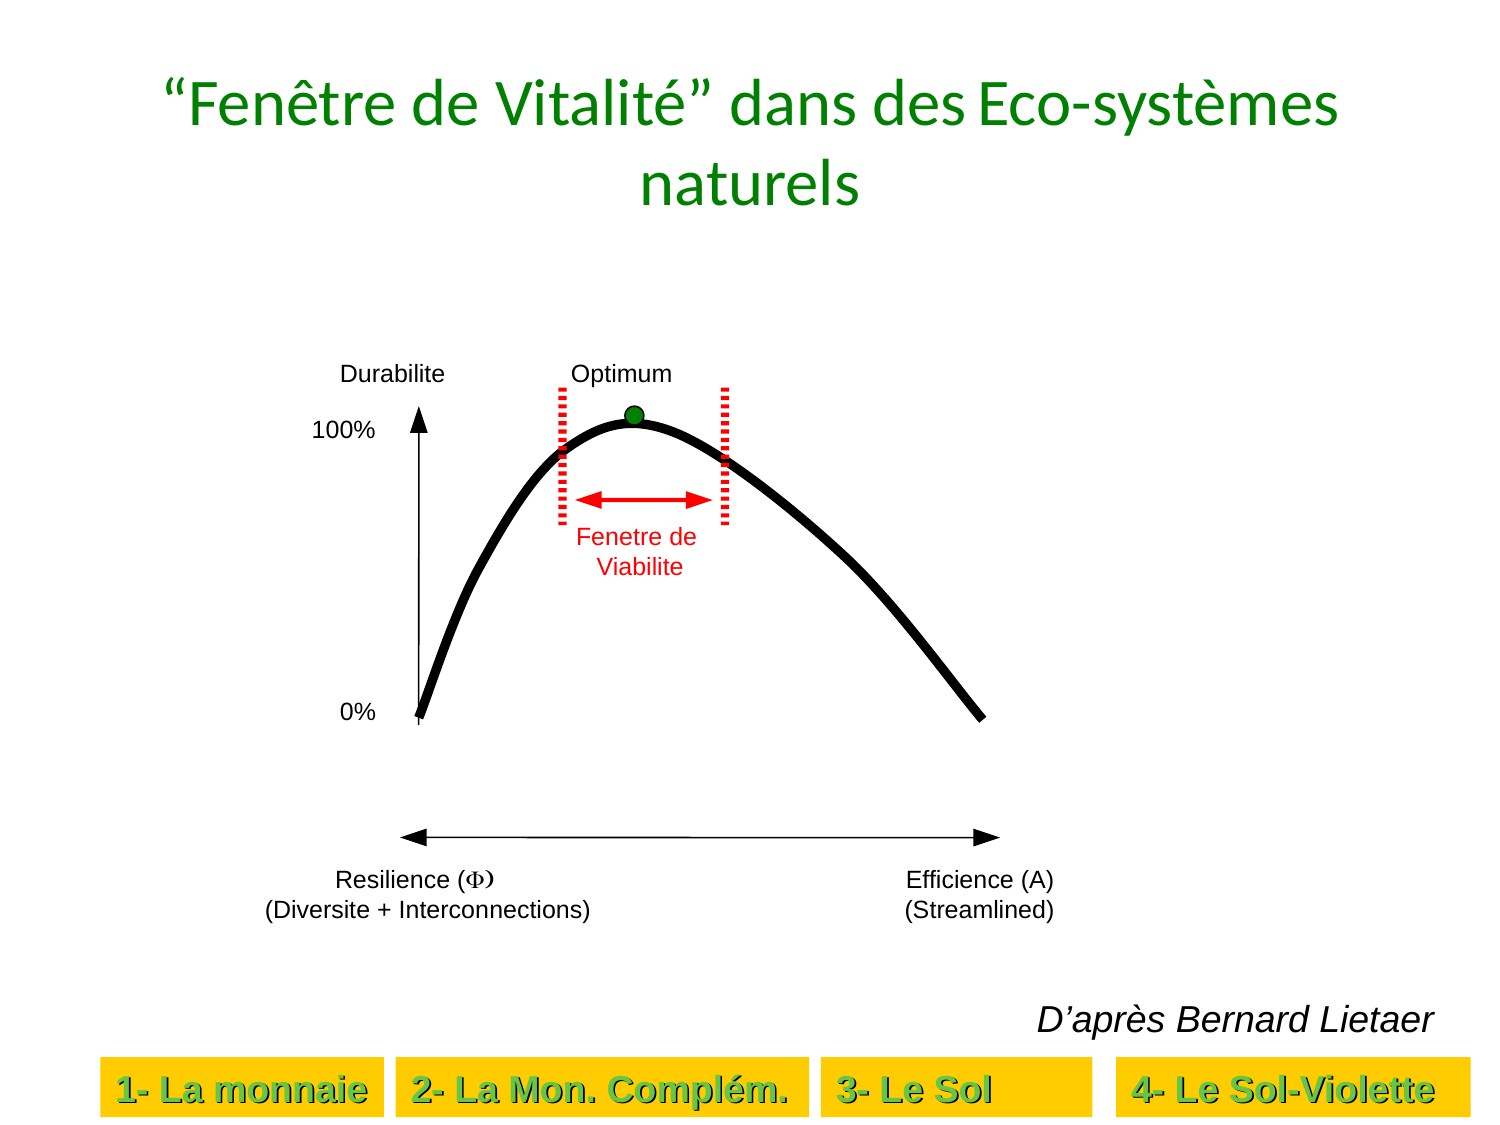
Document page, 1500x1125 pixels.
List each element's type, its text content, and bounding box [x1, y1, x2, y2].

text_box D’après Bernard Lietaer [1021, 987, 1449, 1048]
text_box Durabilite Optimum [324, 350, 850, 407]
text_box Resilience (F) Efficience (A) (Diversite + Interconnections) (Streamlined) [249, 856, 1201, 951]
text_box Fenetre de Viabilite [561, 512, 720, 588]
text_box 0% [324, 687, 400, 744]
title “Fenêtre de Vitalité” dans des Eco-systèmes naturels [75, 45, 1426, 233]
text_box 100% [287, 406, 400, 463]
text_box [624, 406, 644, 426]
